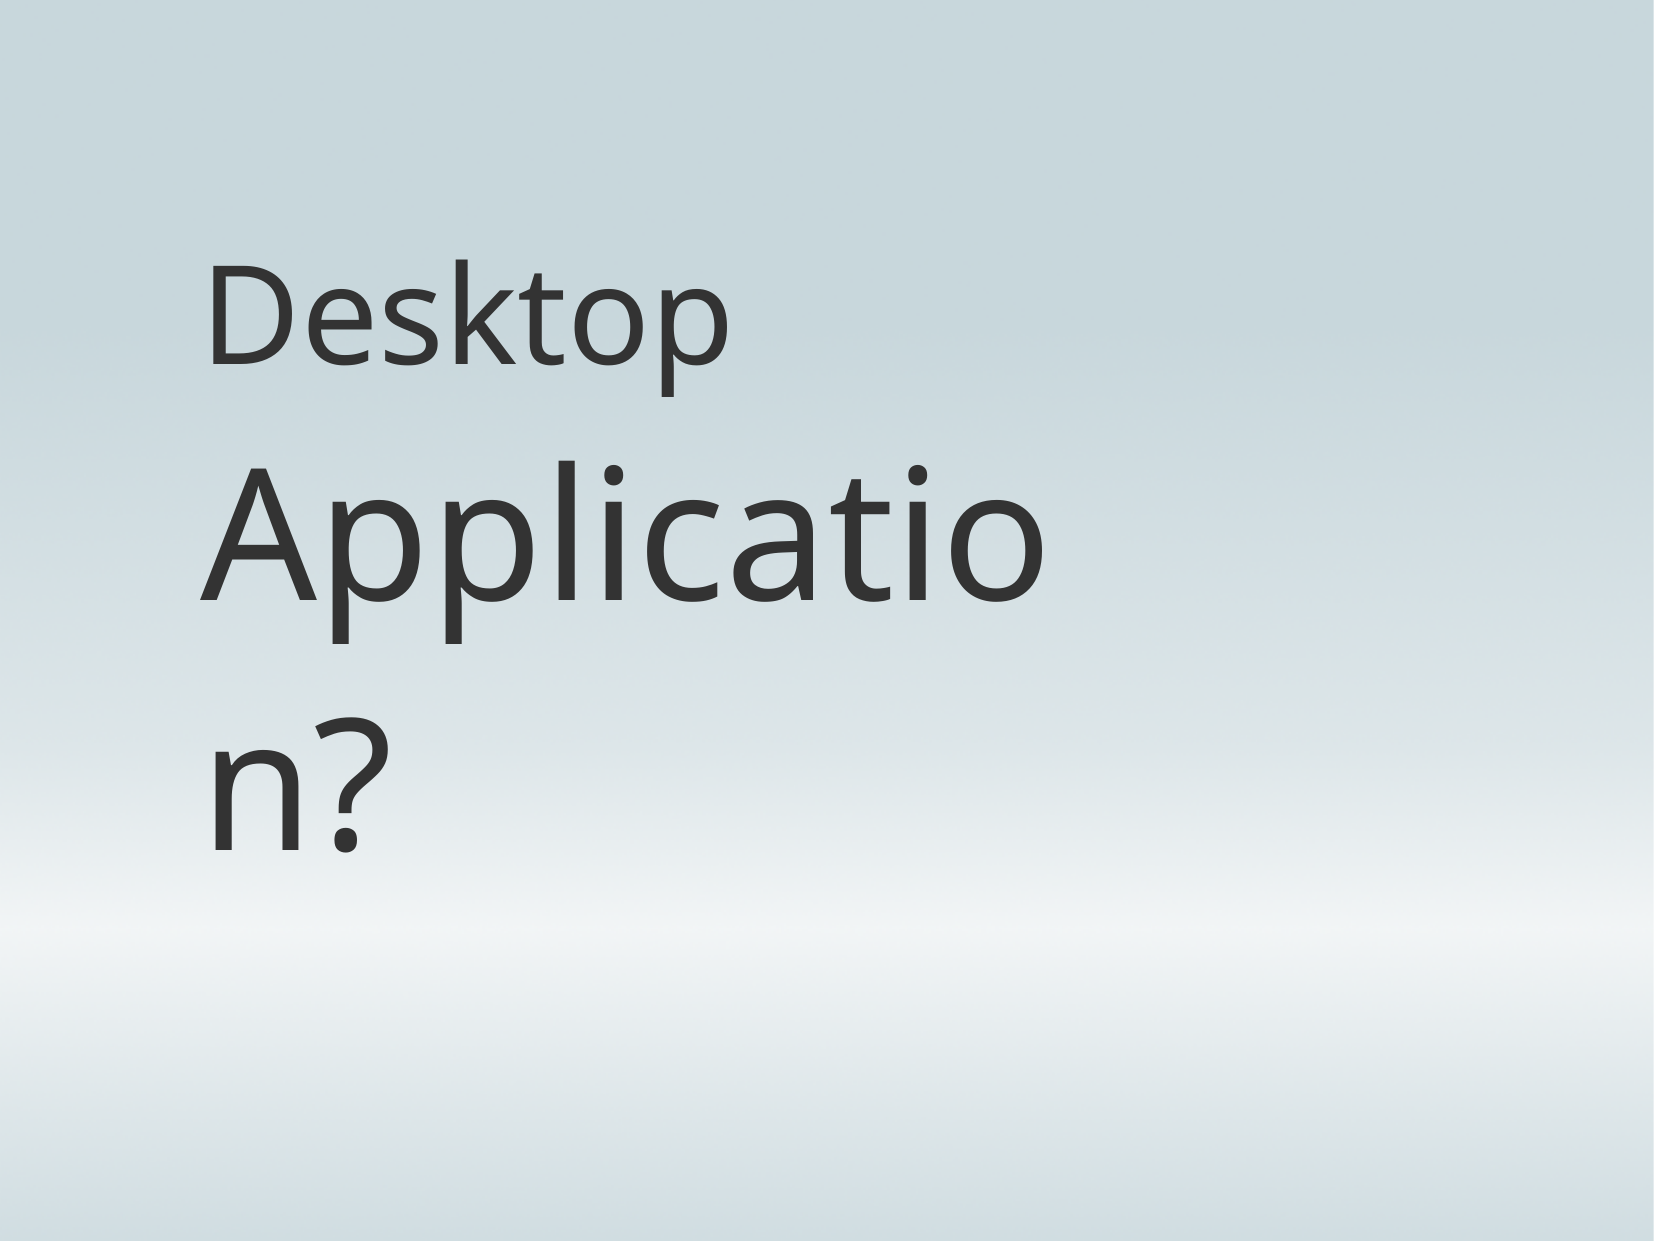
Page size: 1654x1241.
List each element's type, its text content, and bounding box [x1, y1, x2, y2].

text_box Desktop Application? [186, 210, 1158, 673]
picture [0, 0, 1654, 1241]
